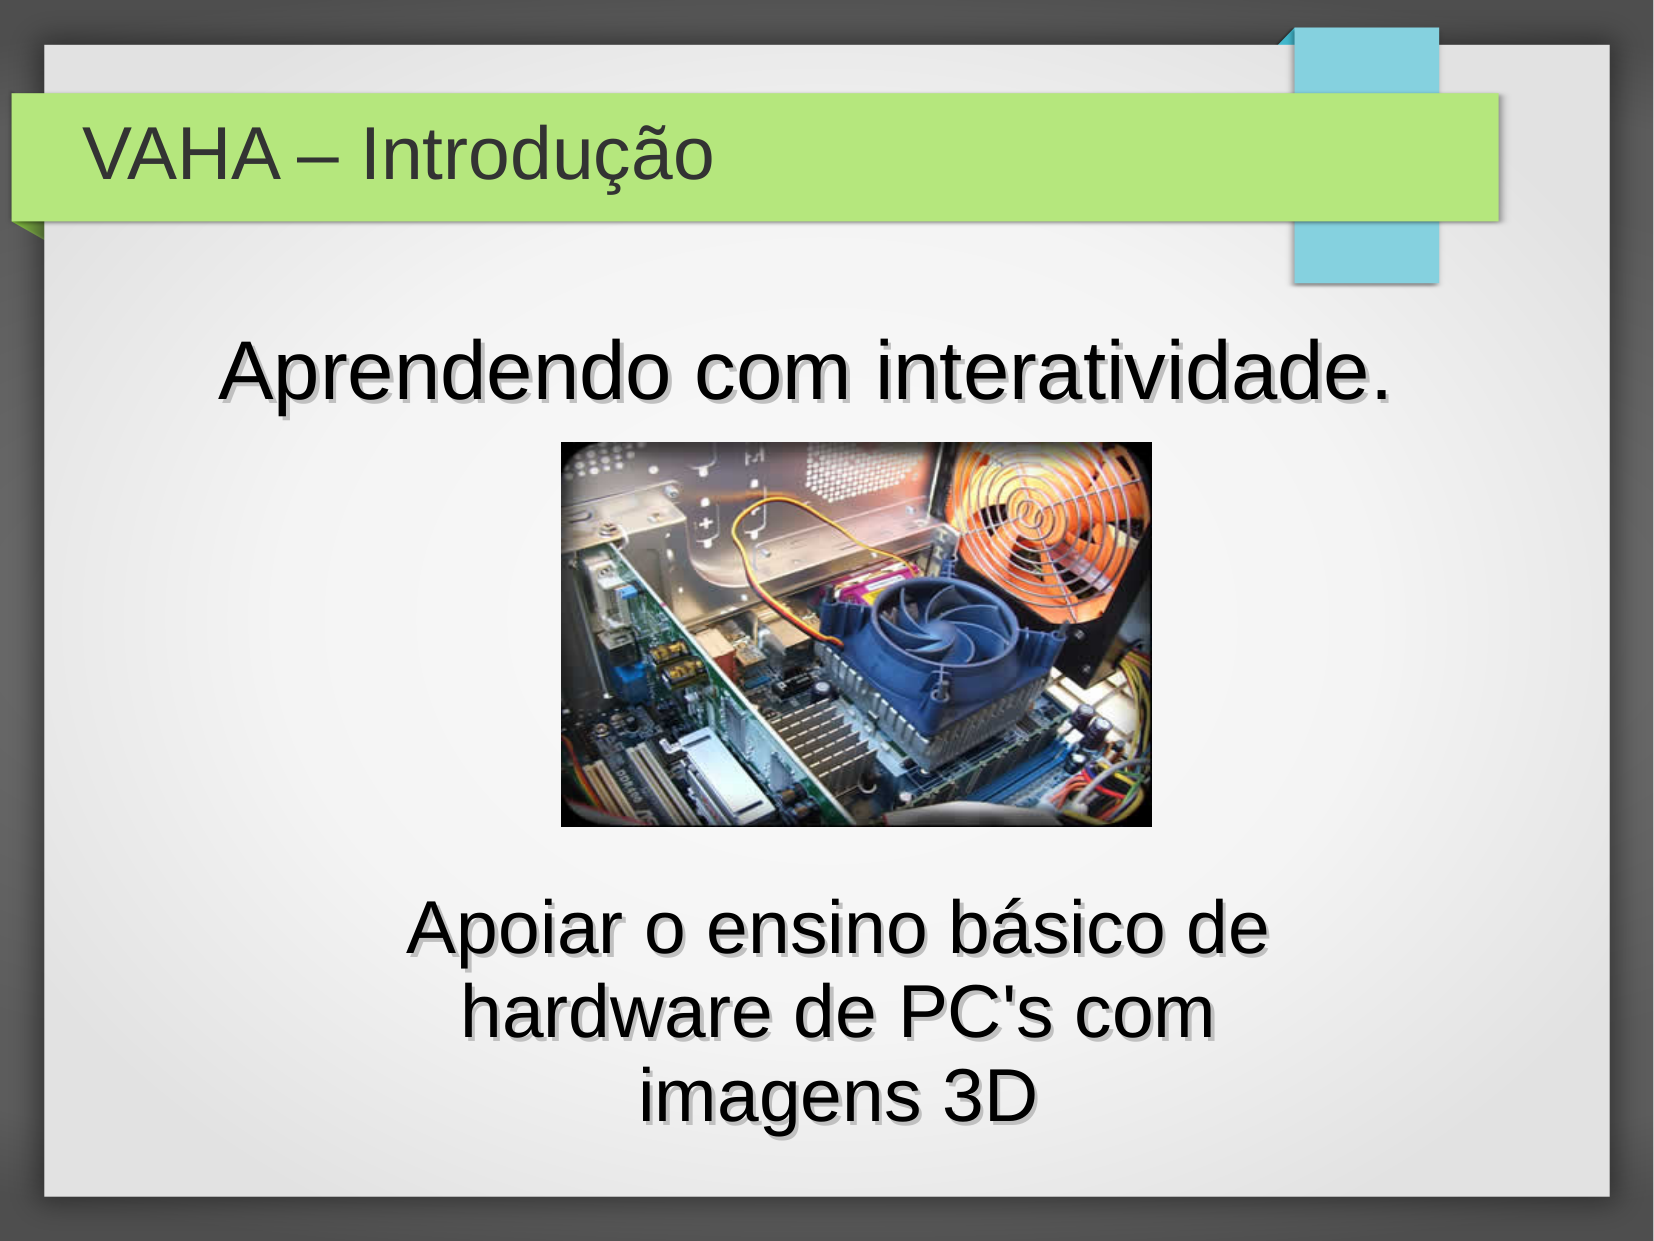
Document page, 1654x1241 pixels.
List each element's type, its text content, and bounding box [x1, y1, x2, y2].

picture [0, 0, 1654, 1241]
list Aprendendo com interatividade. [0, 324, 1565, 502]
list Apoiar o ensino básico de hardware de PC's com imagens 3D [330, 885, 1276, 1152]
title VAHA – Introdução [82, 100, 1241, 207]
